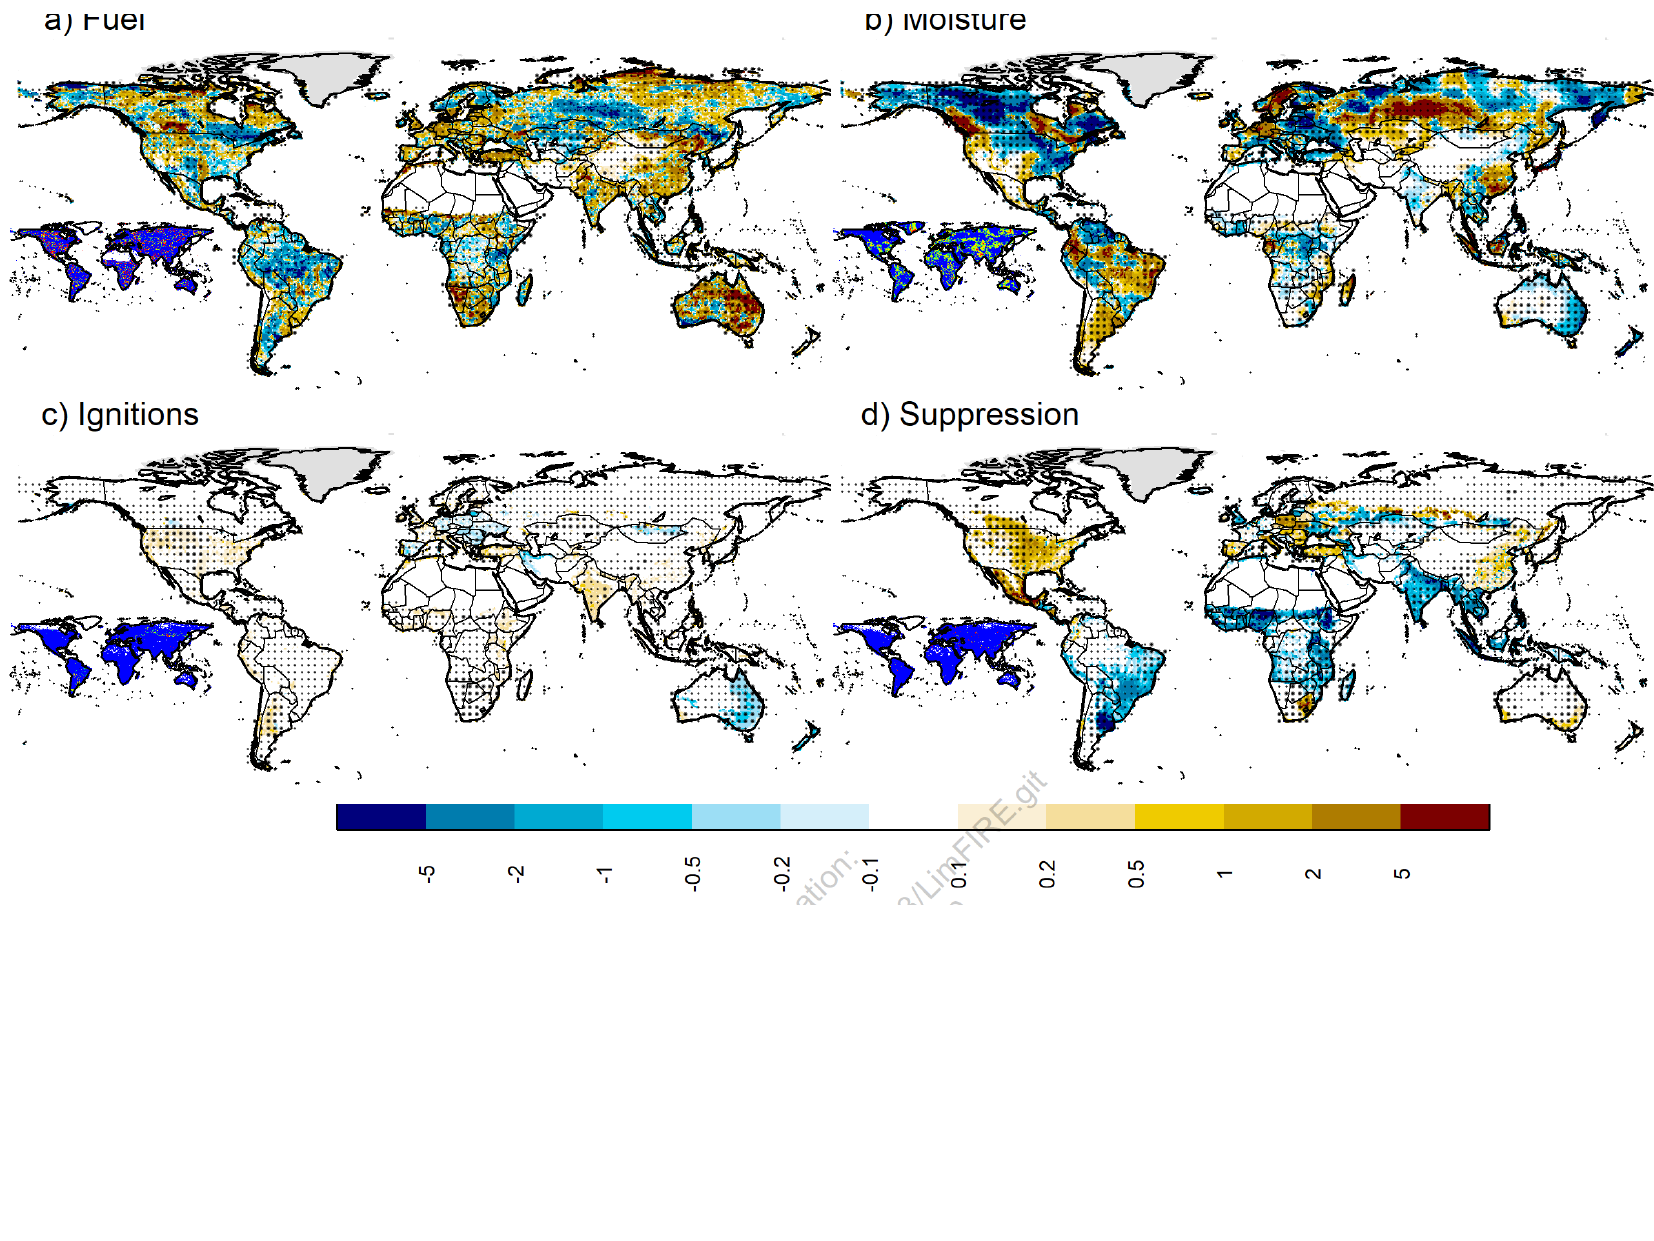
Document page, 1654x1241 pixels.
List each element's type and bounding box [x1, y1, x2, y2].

picture [8, 5, 1654, 905]
